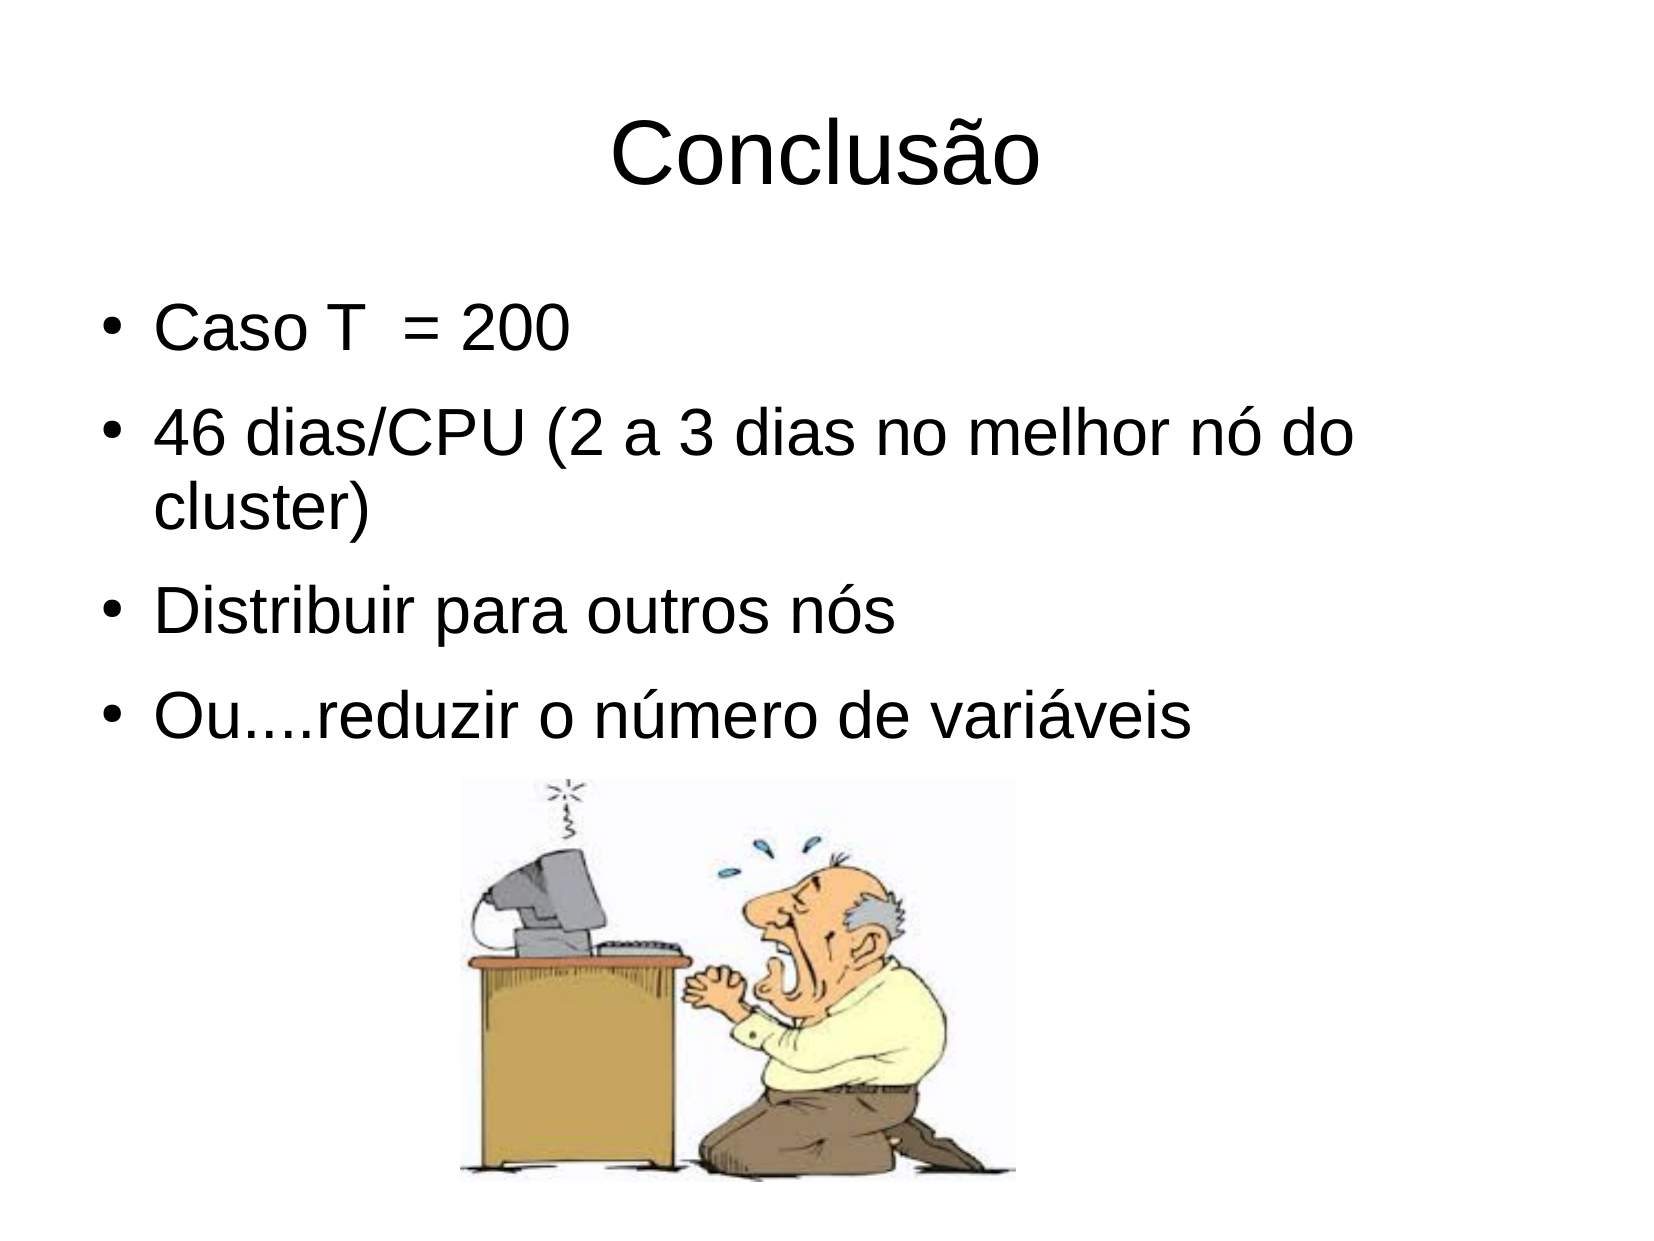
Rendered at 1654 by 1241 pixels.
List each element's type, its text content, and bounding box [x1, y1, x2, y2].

title Conclusão [82, 49, 1571, 257]
picture [460, 779, 1016, 1182]
list Caso T = 200 46 dias/CPU (2 a 3 dias no melhor nó do cluster) Distribuir para outros nós Ou....reduzir o número de variáveis [82, 290, 1571, 1010]
